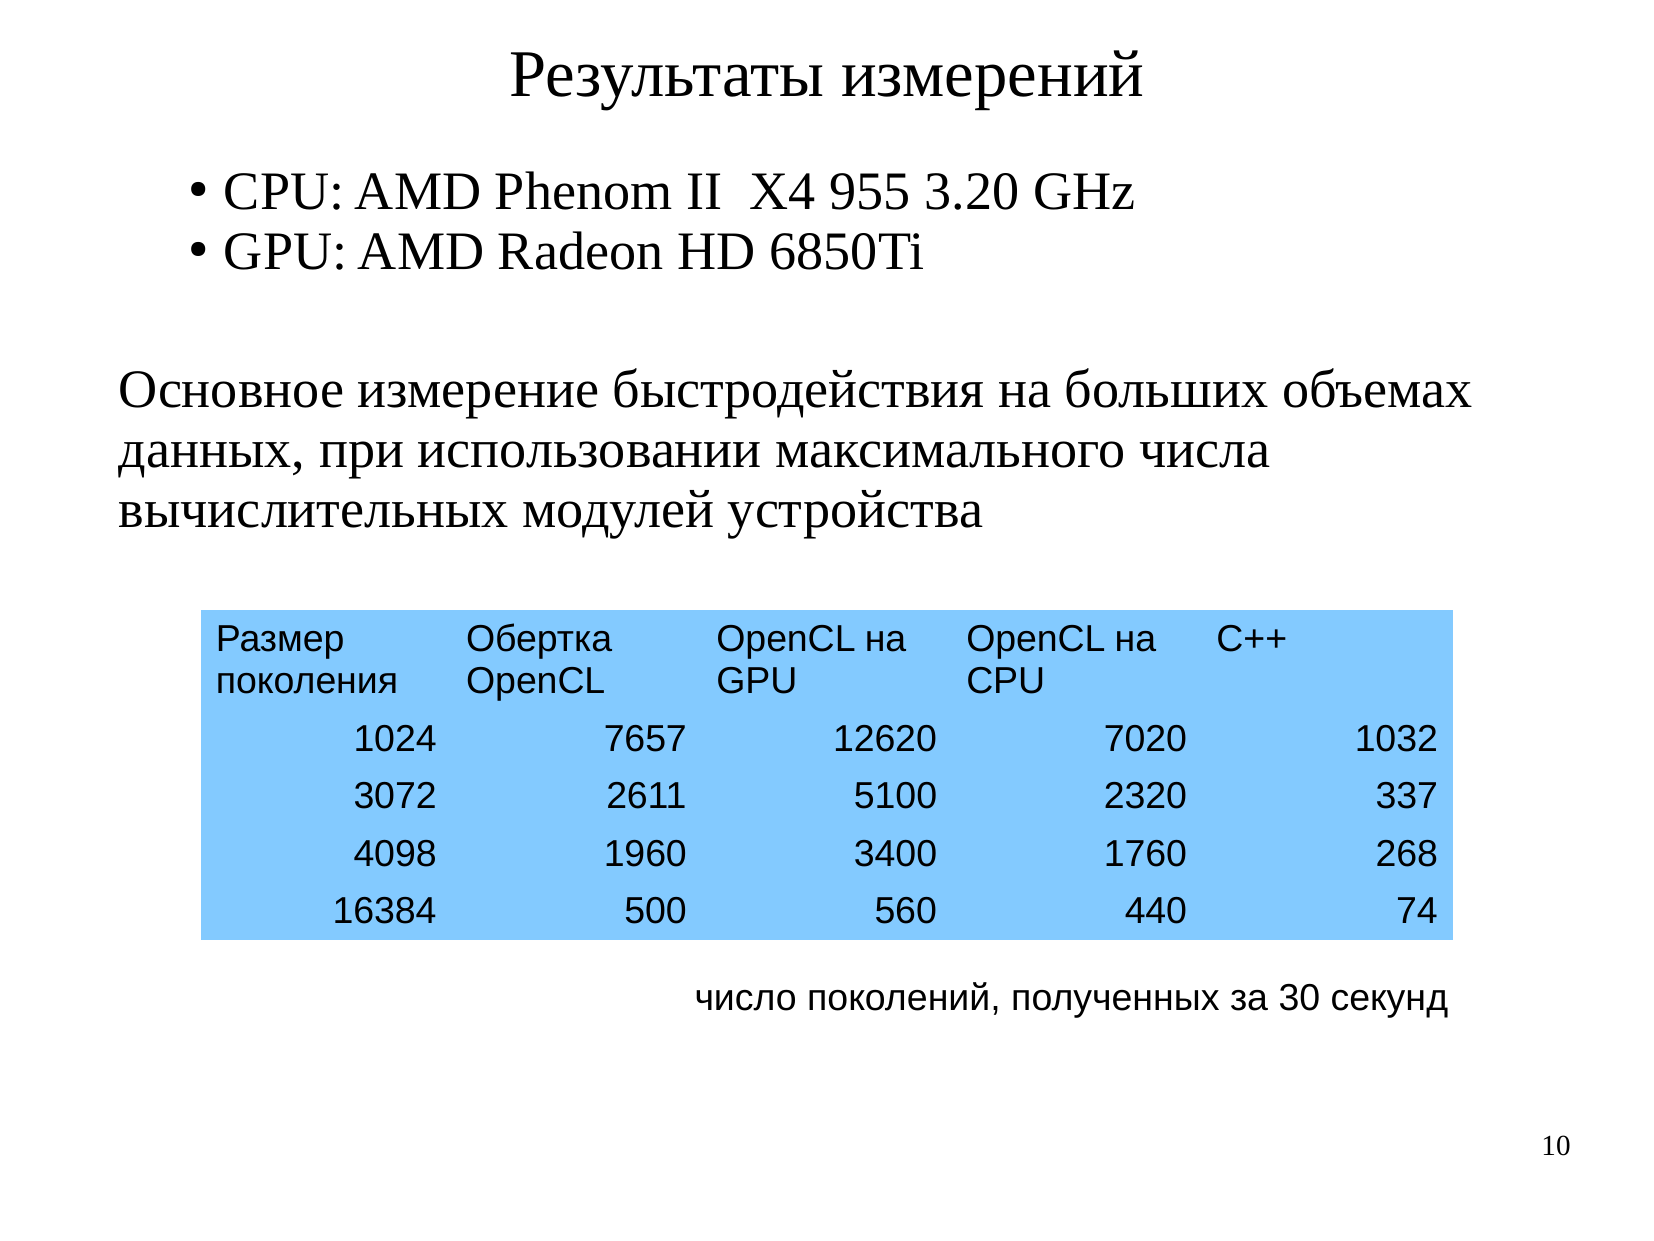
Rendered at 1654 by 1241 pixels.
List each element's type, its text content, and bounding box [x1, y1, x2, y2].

table_cell 7657 [451, 710, 701, 767]
table_cell 4098 [201, 825, 451, 882]
table_cell 3400 [701, 825, 952, 882]
table_cell 1960 [451, 825, 701, 882]
text_box Результаты измерений [494, 29, 1160, 119]
table_cell 1032 [1202, 710, 1453, 767]
table_cell 440 [952, 882, 1202, 940]
text_box Основное измерение быстродействия на больших объемах данных, при использовании максимального числа вычислительных модулей устройства [104, 351, 1503, 550]
table_header OpenCL на GPU [701, 610, 952, 710]
table_cell 560 [701, 882, 952, 940]
table_header C++ [1202, 610, 1453, 710]
table_cell 500 [451, 882, 701, 940]
table_cell 12620 [701, 710, 952, 767]
table_cell 3072 [201, 767, 451, 825]
table_cell 1760 [952, 825, 1202, 882]
table_cell 2611 [451, 767, 701, 825]
table_cell 7020 [952, 710, 1202, 767]
text_box число поколений, полученных за 30 секунд [679, 968, 1464, 1026]
table_cell 74 [1202, 882, 1453, 940]
table_cell 1024 [201, 710, 451, 767]
table_header OpenCL на СPU [952, 610, 1202, 710]
table_cell 16384 [201, 882, 451, 940]
table_cell 268 [1202, 825, 1453, 882]
table_cell 5100 [701, 767, 952, 825]
table_cell 337 [1202, 767, 1453, 825]
table_cell 2320 [952, 767, 1202, 825]
text_box CPU: AMD Phenom II X4 955 3.20 GHz GPU: AMD Radeon HD 6850Ti [173, 153, 1152, 351]
table_header Размер поколения [201, 610, 451, 710]
table_header Обертка OpenCL [451, 610, 701, 710]
